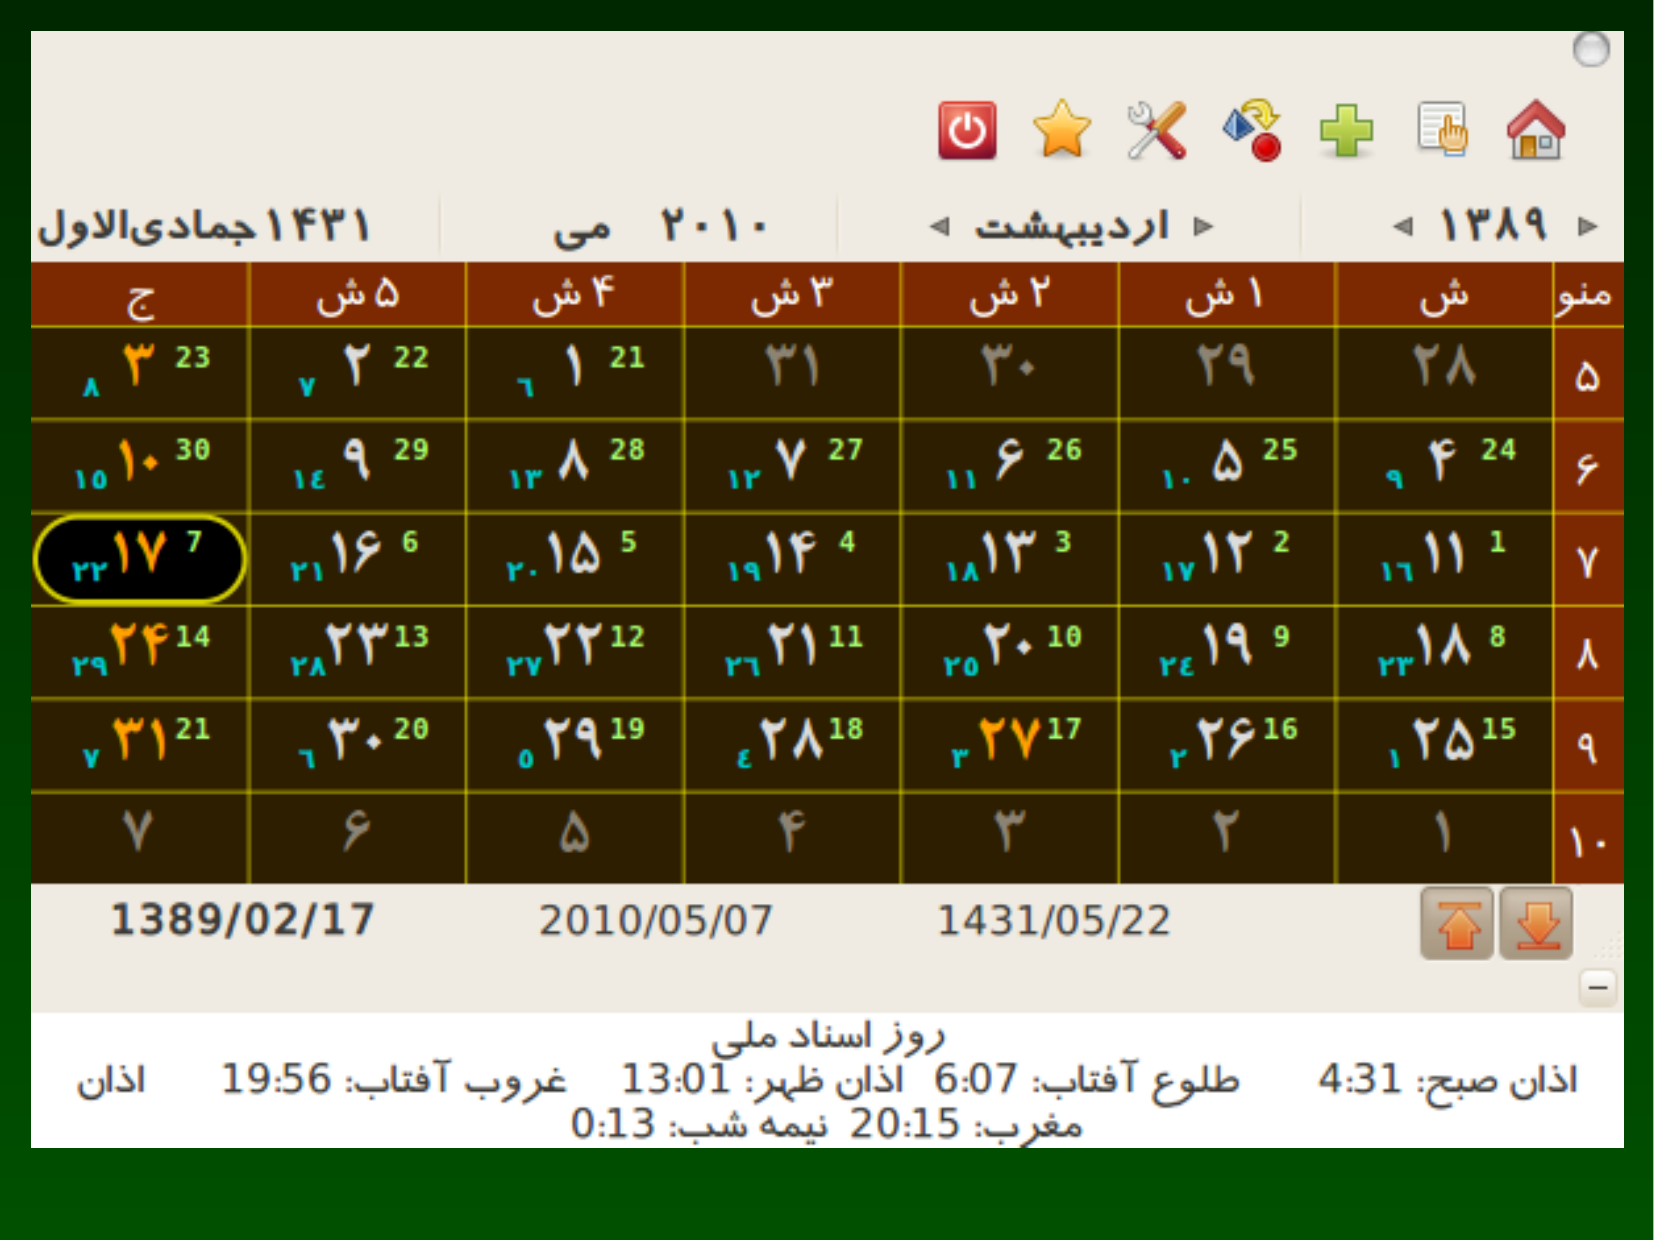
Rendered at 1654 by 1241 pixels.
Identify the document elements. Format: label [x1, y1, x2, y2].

picture [31, 31, 1624, 1148]
